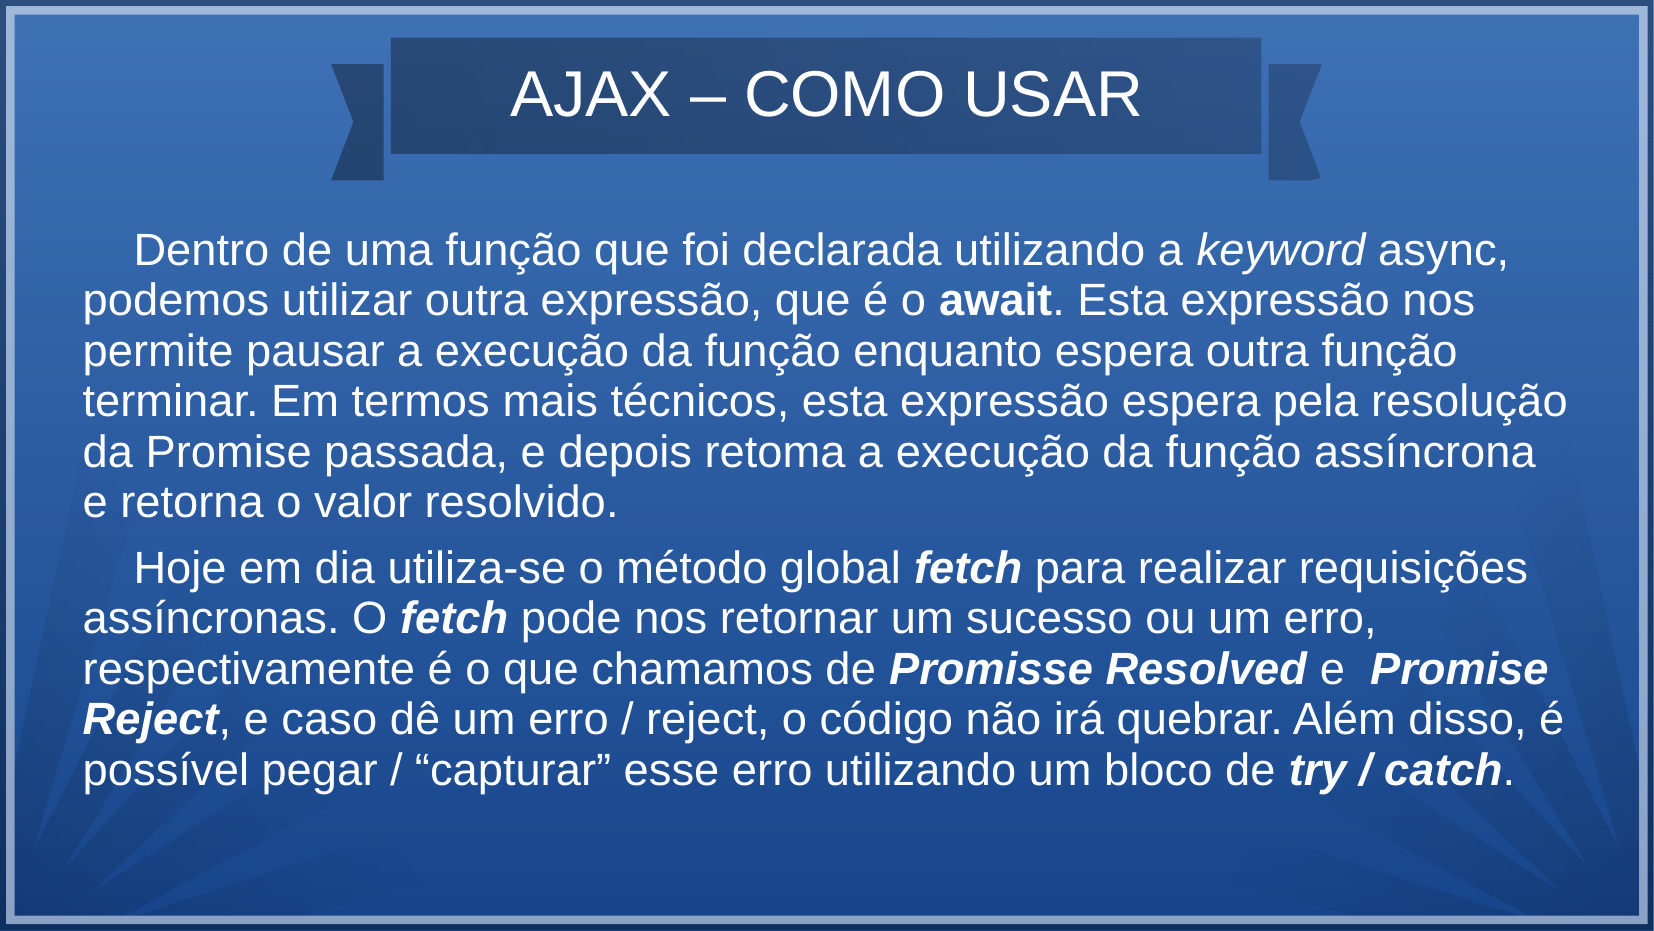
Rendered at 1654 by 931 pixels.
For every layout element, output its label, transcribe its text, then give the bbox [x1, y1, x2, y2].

title AJAX – COMO USAR [389, 35, 1264, 154]
list Dentro de uma função que foi declarada utilizando a keyword async, podemos utilizar outra expressão, que é o await. Esta expressão nos permite pausar a execução da função enquanto espera outra função terminar. Em termos mais técnicos, esta expressão espera pela resolução da Promise passada, e depois retoma a execução da função assíncrona e retorna o valor resolvido. Hoje em dia utiliza-se o método global fetch para realizar requisições assíncronas. O fetch pode nos retornar um sucesso ou um erro, respectivamente é o que chamamos de Promisse Resolved e Promise Reject, e caso dê um erro / reject, o código não irá quebrar. Além disso, é possível pegar / “capturar” esse erro utilizando um bloco de try / catch. [82, 224, 1571, 848]
